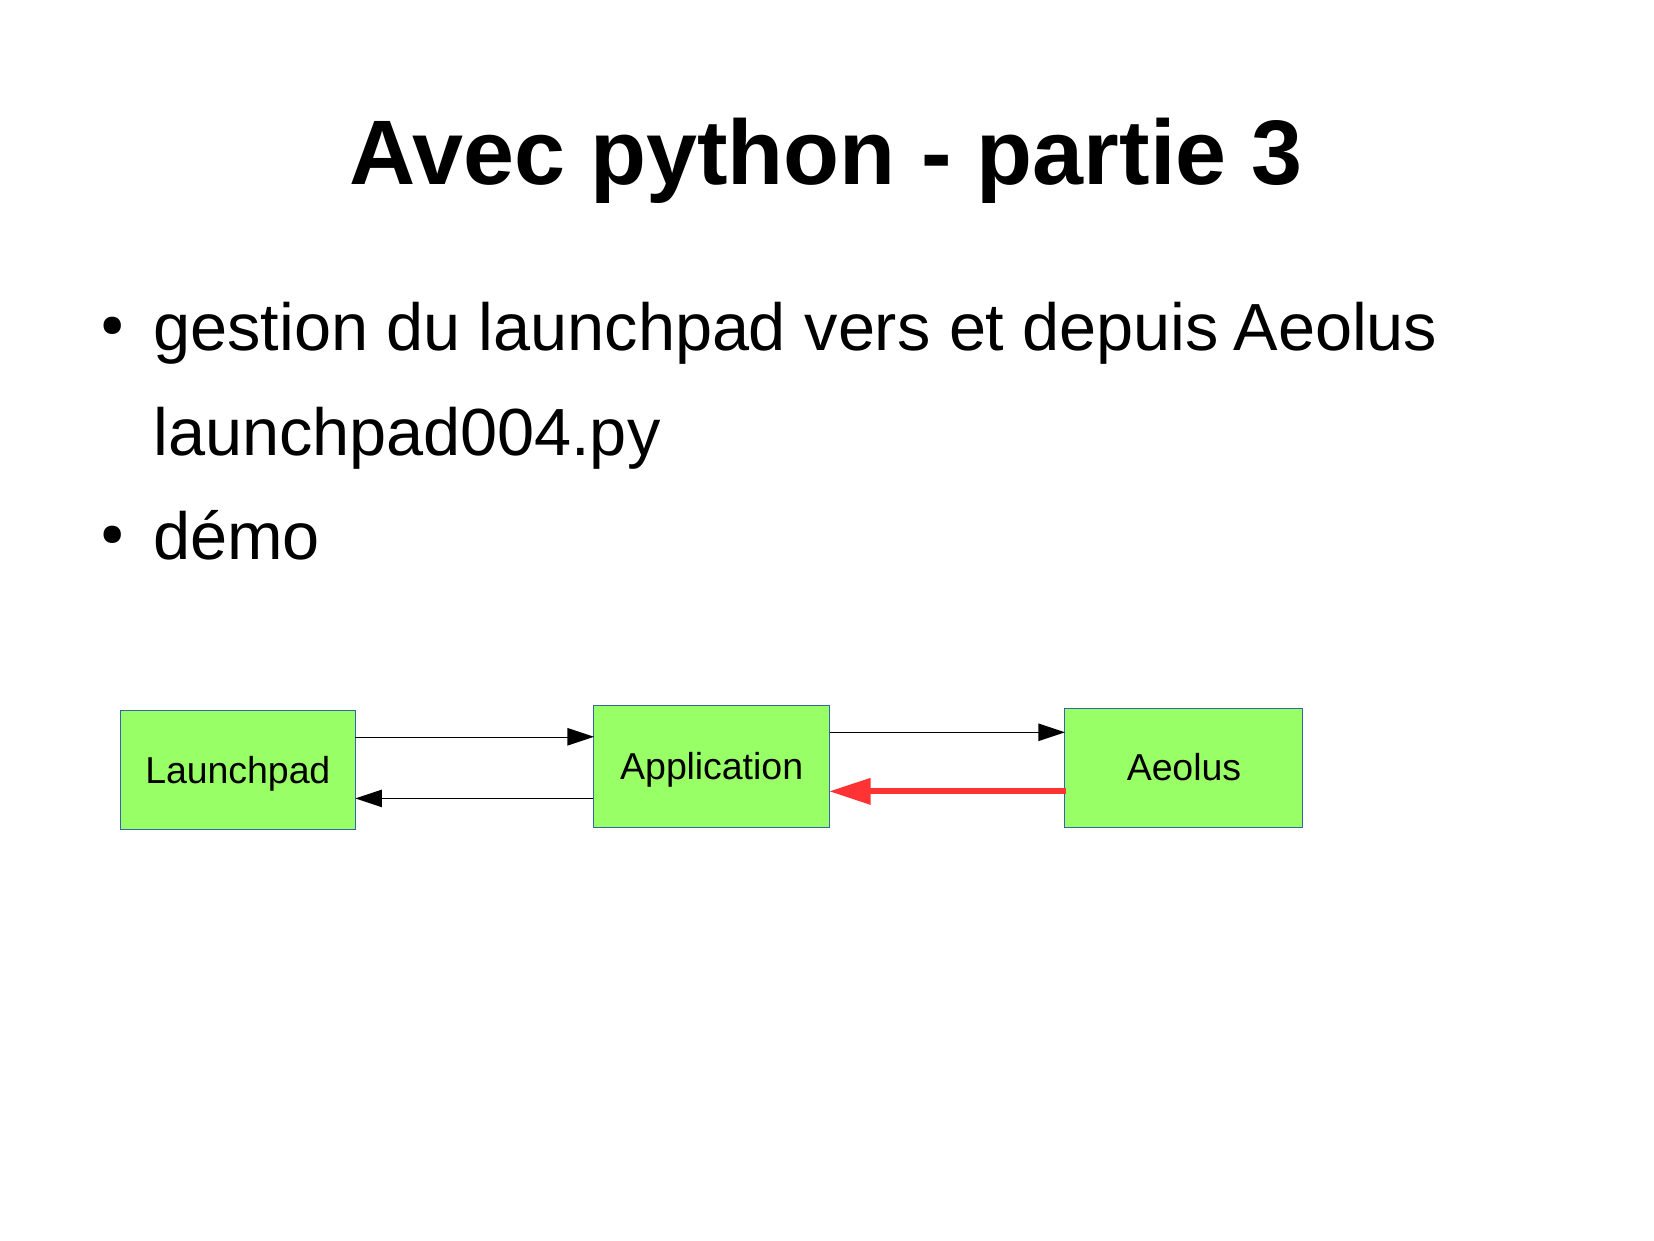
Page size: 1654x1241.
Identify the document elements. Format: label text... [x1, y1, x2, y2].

text_box Application [593, 705, 830, 828]
text_box Aeolus [1064, 708, 1303, 828]
list gestion du launchpad vers et depuis Aeolus launchpad004.py démo [82, 290, 1571, 1010]
text_box Launchpad [120, 710, 356, 830]
title Avec python - partie 3 [82, 49, 1571, 257]
